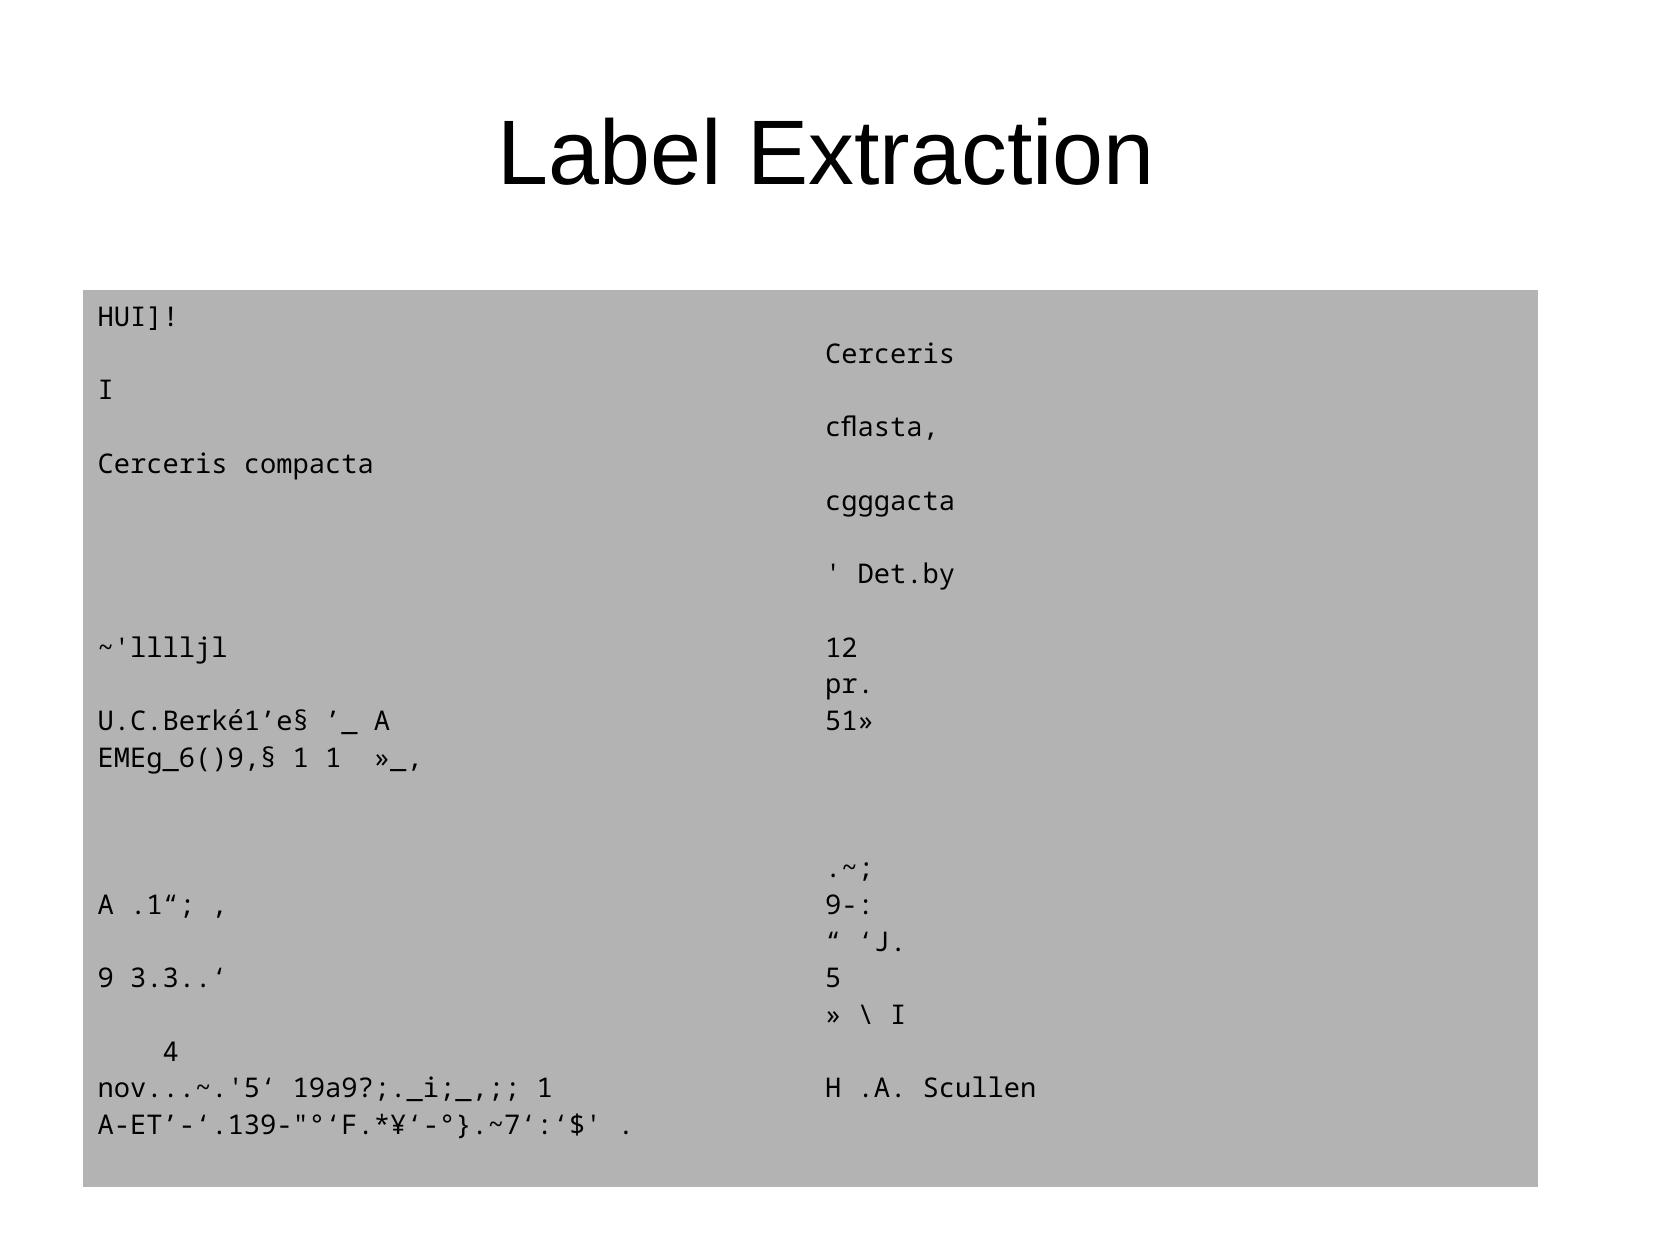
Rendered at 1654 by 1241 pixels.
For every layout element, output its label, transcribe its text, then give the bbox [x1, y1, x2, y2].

title Label Extraction [82, 49, 1571, 257]
table_header HUI]! I Cerceris compacta ~'lllljl U.C.Berké1’e§ ’_ A EMEg_6()9,§ 1 1 »_, A .1“; , 9 3.3..‘ 4 nov...~.'5‘ 19a9?;._i;_,;; 1 A-ET’-‘.139-"°‘F.*¥‘-°}.~7‘:‘$' . [83, 290, 810, 1187]
table_header Cerceris cﬂasta, cgggacta ' Det.by 12 pr. 51» .~; 9-: “ ‘J. 5 » \ I H .A. Scullen [810, 290, 1538, 1187]
